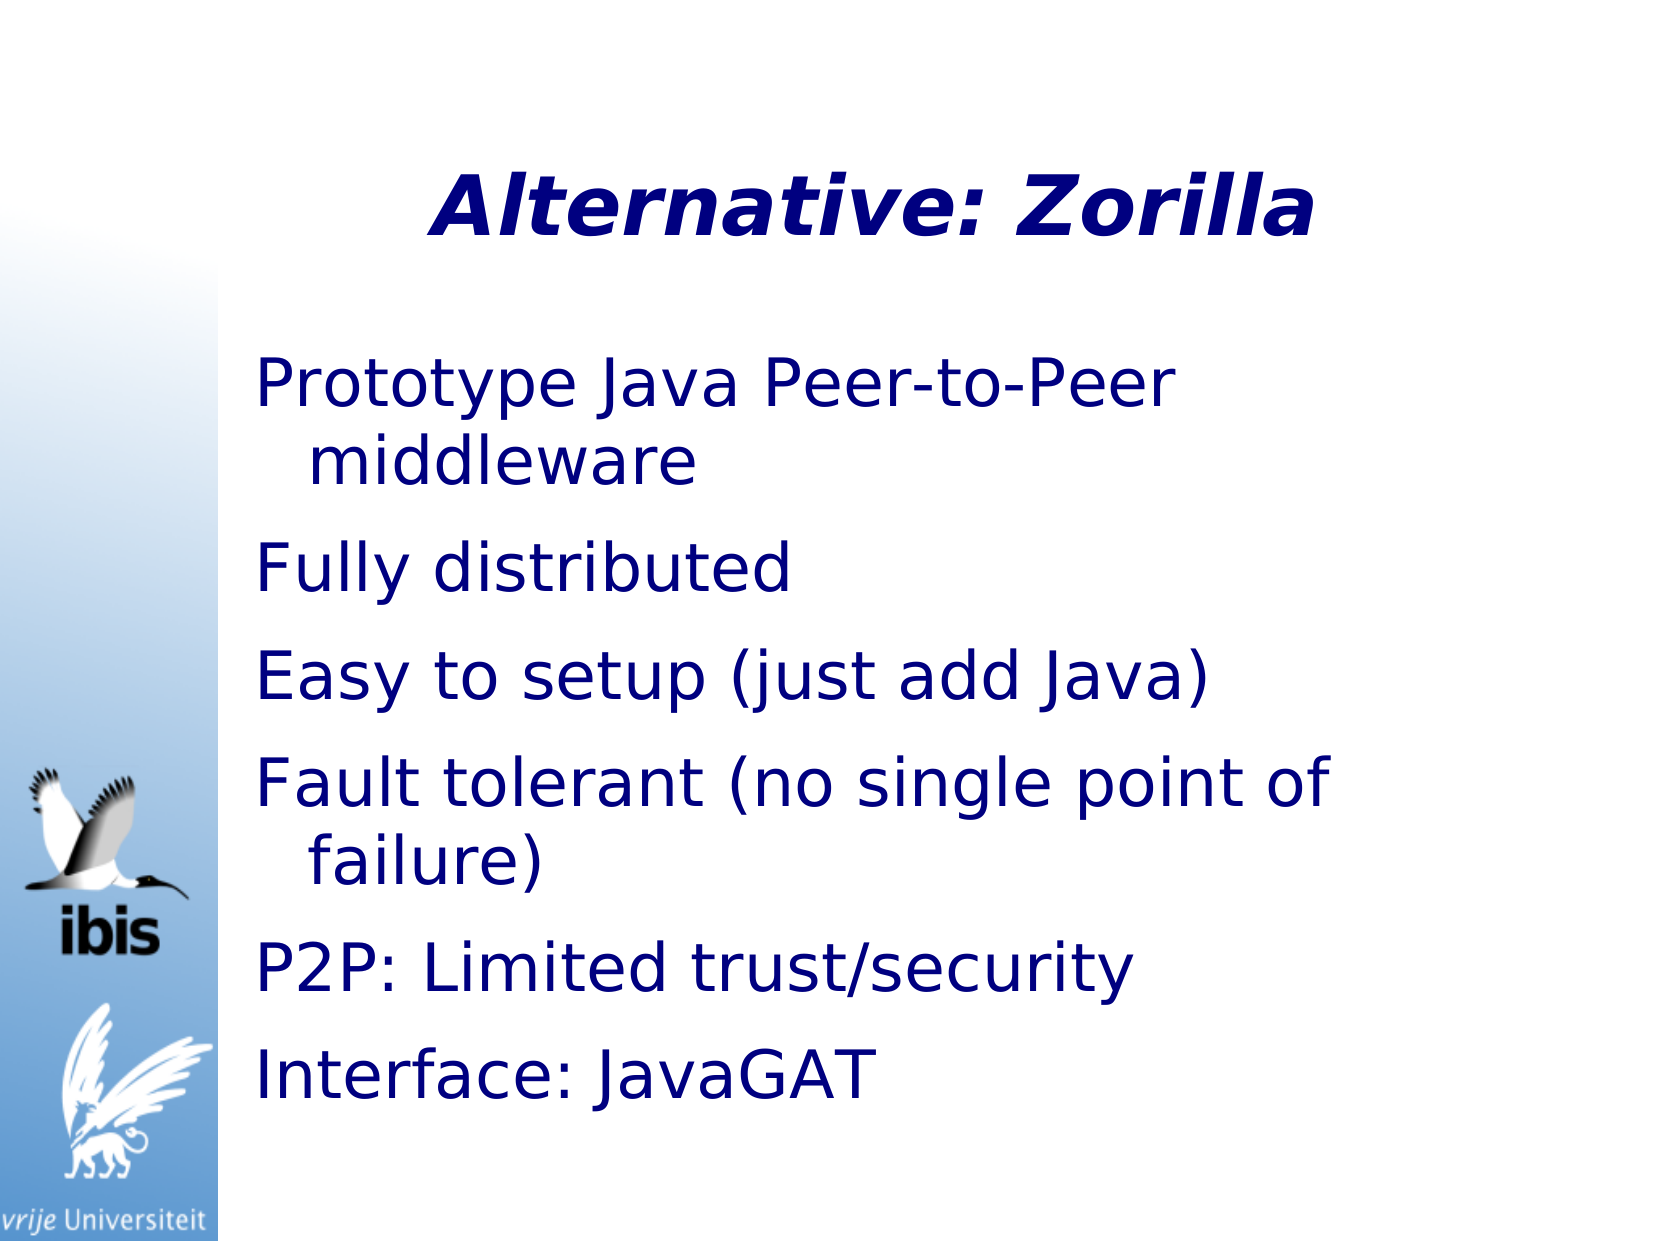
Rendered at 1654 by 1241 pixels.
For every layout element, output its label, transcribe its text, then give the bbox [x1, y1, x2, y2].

title Alternative: Zorilla [219, 102, 1534, 311]
picture [0, 0, 218, 1241]
list Prototype Java Peer-to-Peer middleware Fully distributed Easy to setup (just add Java) Fault tolerant (no single point of failure) P2P: Limited trust/security Interface: JavaGAT [236, 344, 1534, 1196]
